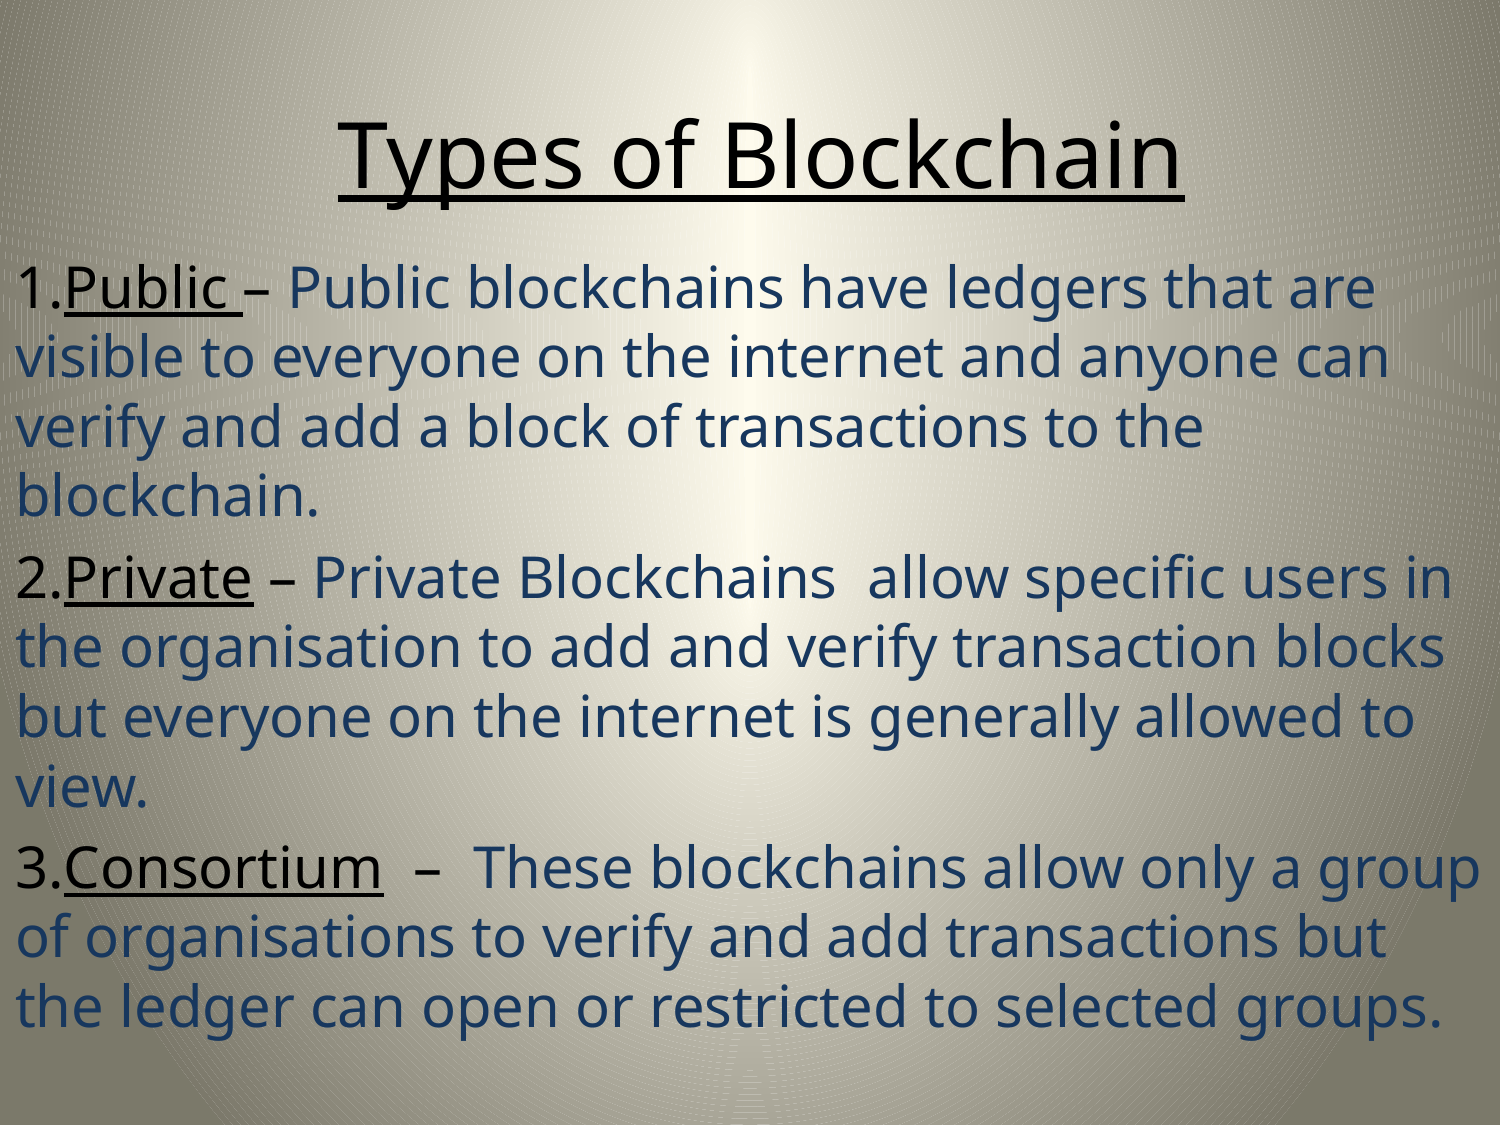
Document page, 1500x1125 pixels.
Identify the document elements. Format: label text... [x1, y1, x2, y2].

title Types of Blockchain [123, 30, 1399, 242]
subtitle 1.Public – Public blockchains have ledgers that are visible to everyone on the internet and anyone can verify and add a block of transactions to the blockchain. 2.Private – Private Blockchains allow specific users in the organisation to add and verify transaction blocks but everyone on the internet is generally allowed to view. 3.Consortium – These blockchains allow only a group of organisations to verify and add transactions but the ledger can open or restricted to selected groups. [0, 242, 1500, 1124]
